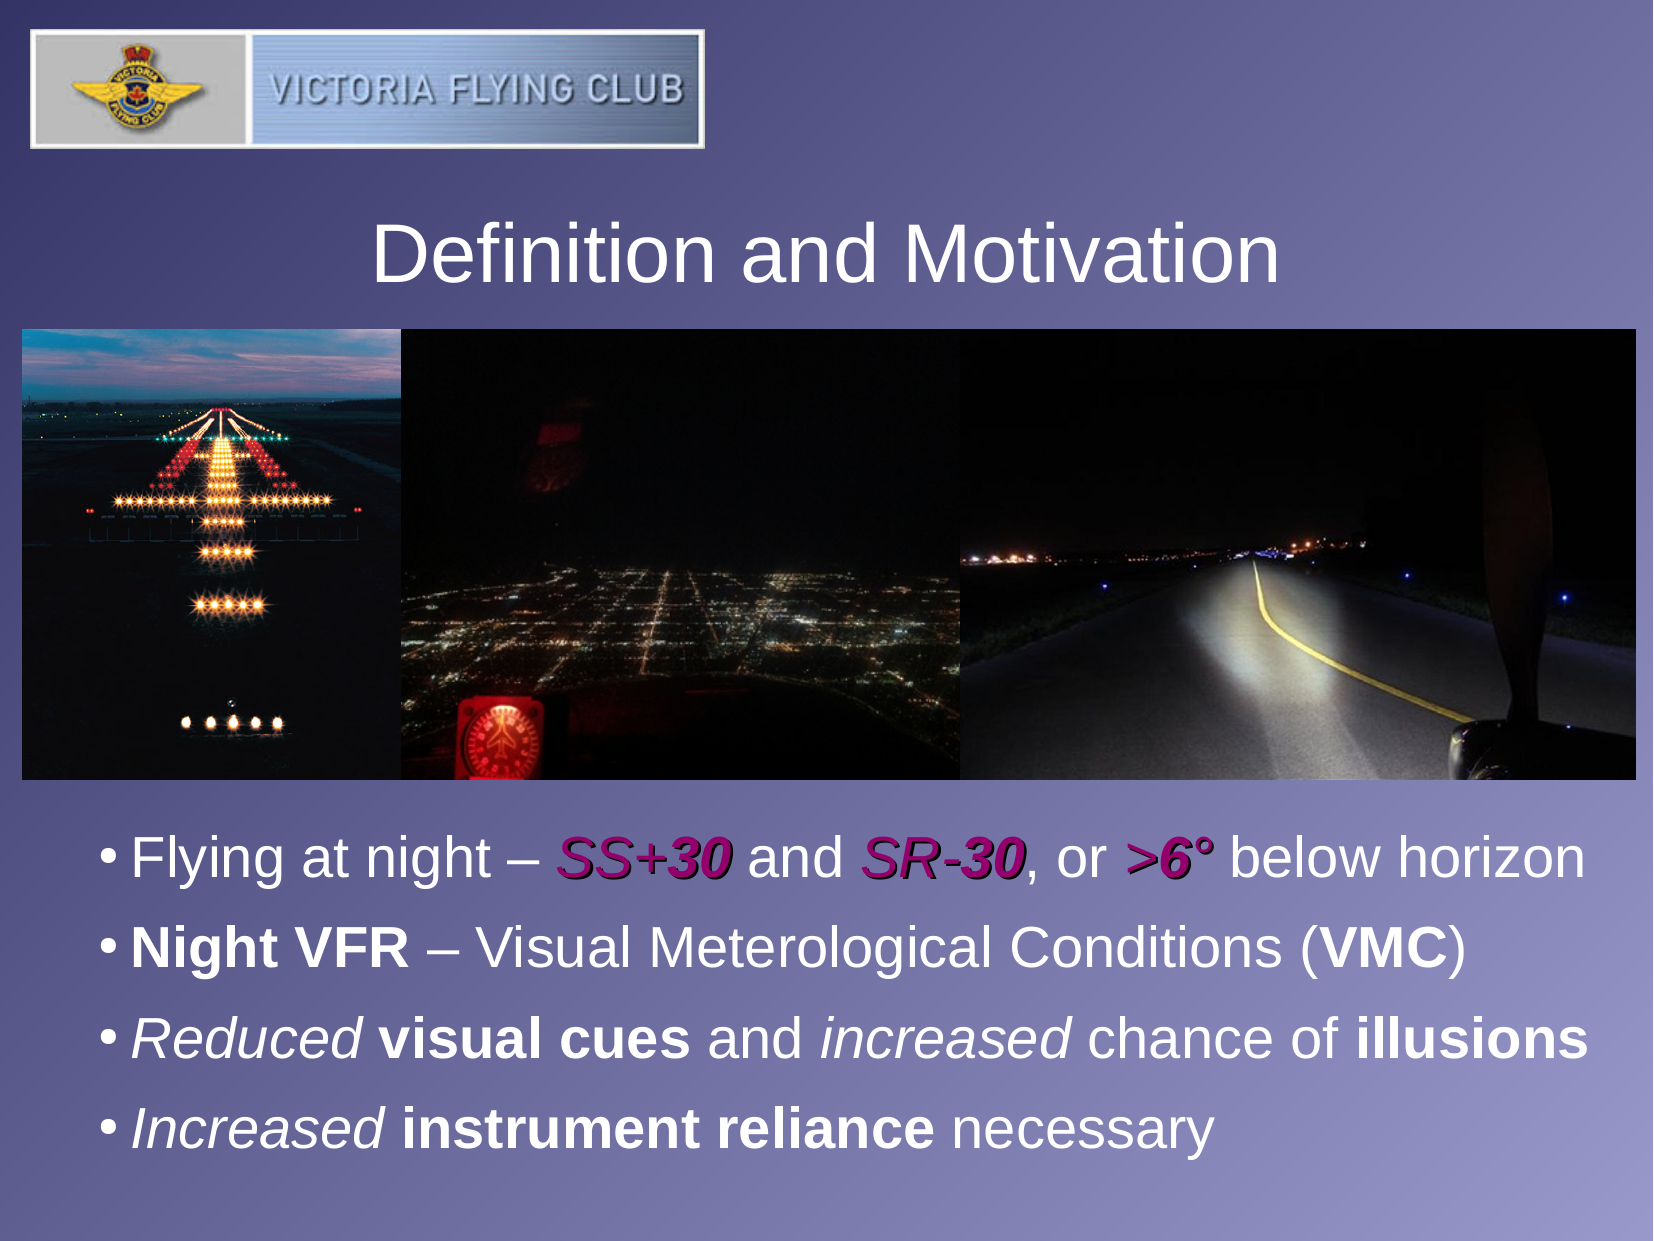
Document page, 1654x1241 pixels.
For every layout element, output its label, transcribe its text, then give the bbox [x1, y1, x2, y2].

list Flying at night – SS+30 and SR-30, or >6° below horizon Night VFR – Visual Meterological Conditions (VMC) Reduced visual cues and increased chance of illusions Increased instrument reliance necessary [82, 825, 1606, 1201]
picture [22, 329, 1636, 781]
picture [30, 29, 705, 149]
title Definition and Motivation [82, 150, 1571, 329]
